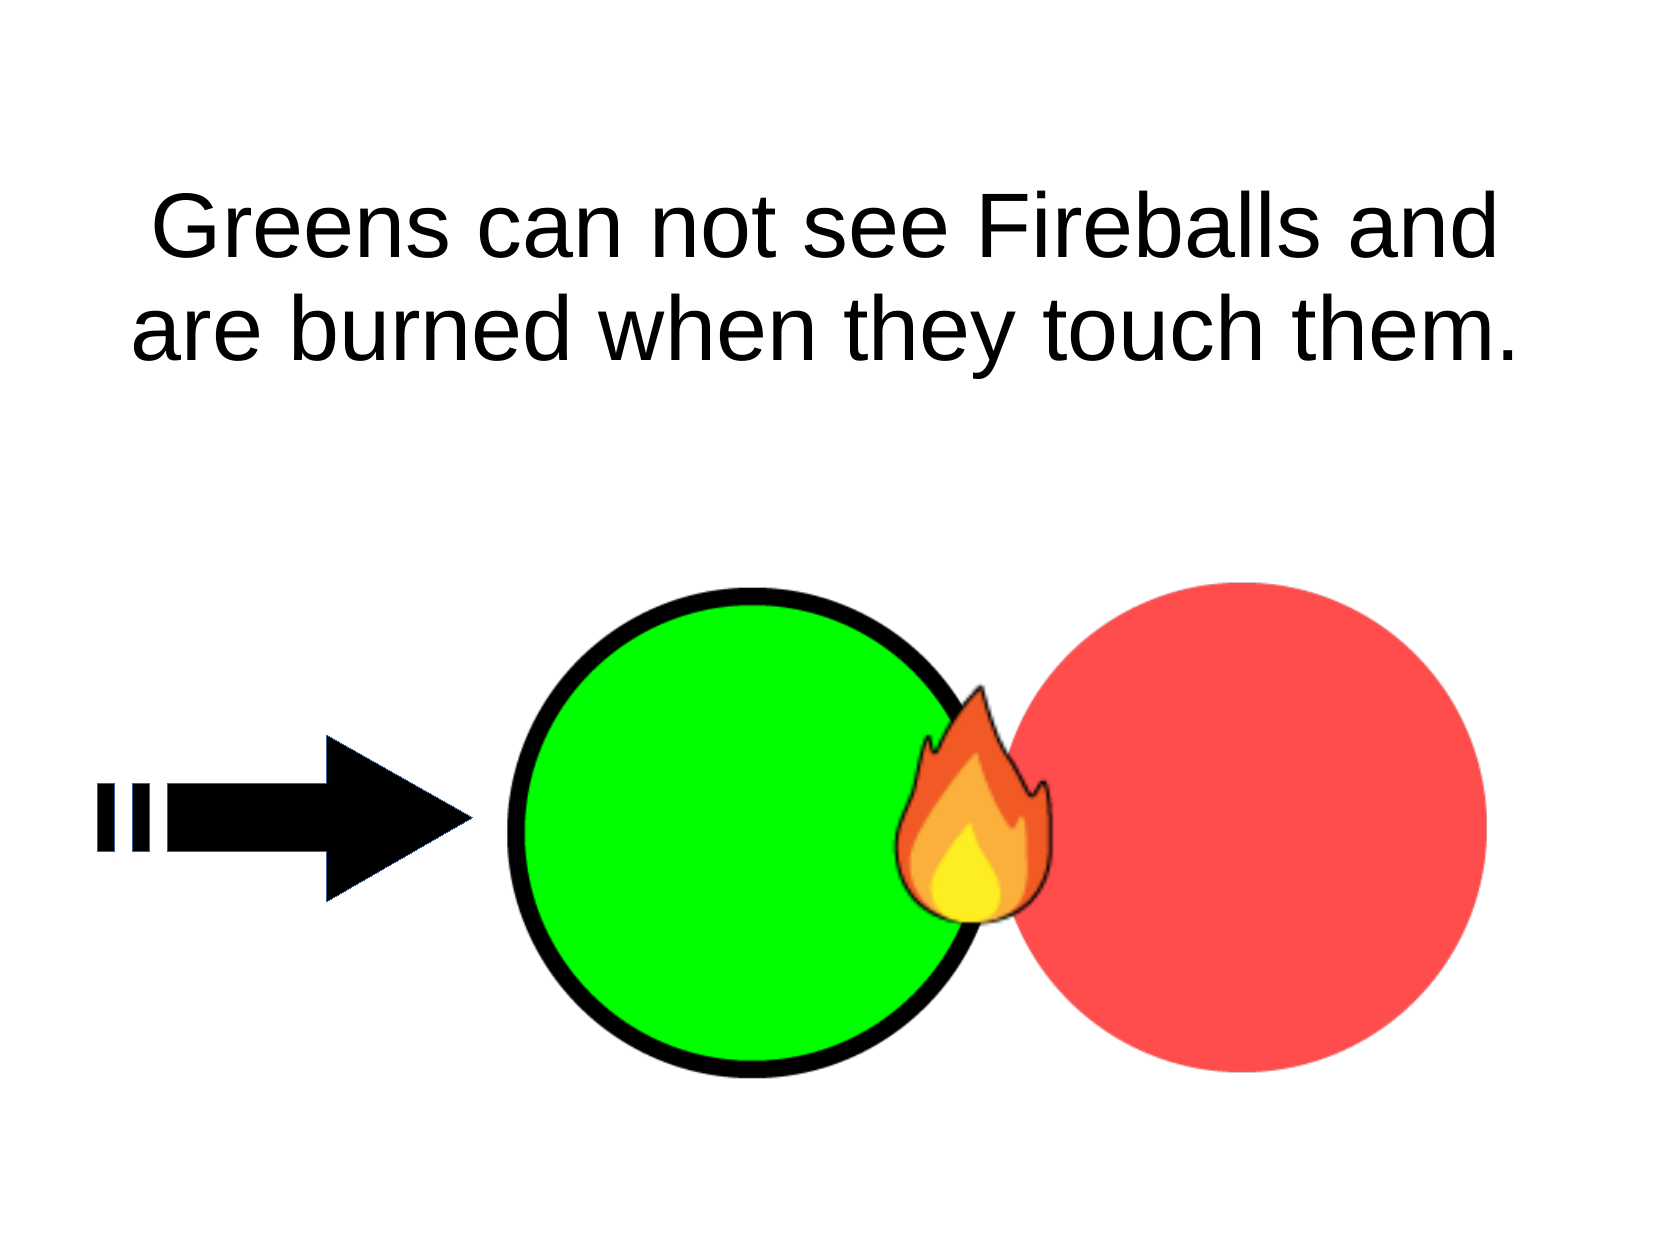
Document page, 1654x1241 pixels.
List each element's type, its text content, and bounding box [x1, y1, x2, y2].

picture [470, 547, 1523, 1116]
text_box [132, 783, 150, 852]
text_box [167, 735, 470, 902]
text_box [97, 783, 115, 852]
title Greens can not see Fireballs and are burned when they touch them. [82, 123, 1571, 431]
